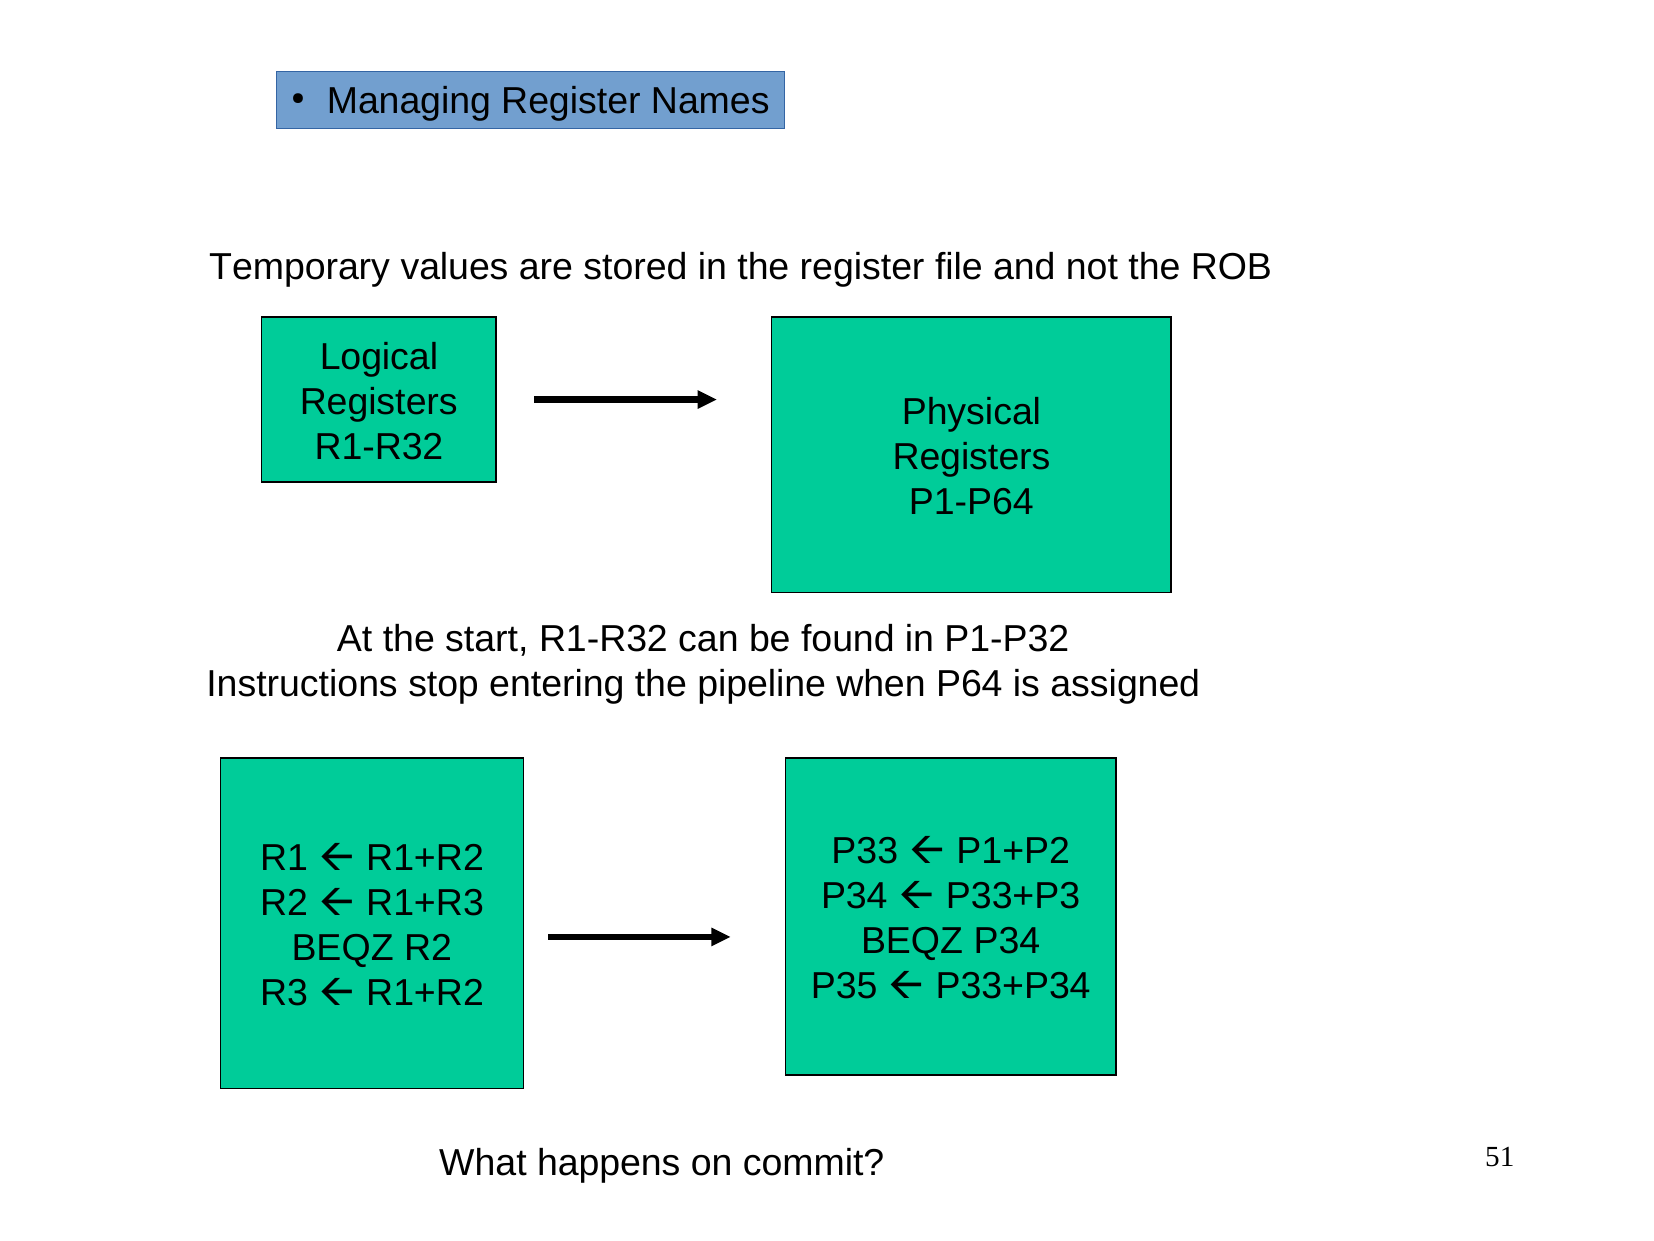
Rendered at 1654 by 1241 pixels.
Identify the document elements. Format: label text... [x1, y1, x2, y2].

text_box P33  P1+P2 P34  P33+P3 BEQZ P34 P35  P33+P34 [785, 757, 1117, 1075]
text_box Physical Registers P1-P64 [771, 316, 1172, 593]
text_box At the start, R1-R32 can be found in P1-P32 Instructions stop entering the pipeline when P64 is assigned [191, 606, 1216, 712]
text_box <number> [1184, 1129, 1530, 1213]
text_box Temporary values are stored in the register file and not the ROB [194, 234, 1288, 295]
text_box R1  R1+R2 R2  R1+R3 BEQZ R2 R3  R1+R2 [220, 757, 524, 1089]
text_box What happens on commit? [424, 1129, 900, 1191]
text_box Logical Registers R1-R32 [261, 316, 497, 483]
text_box Managing Register Names [276, 71, 785, 129]
